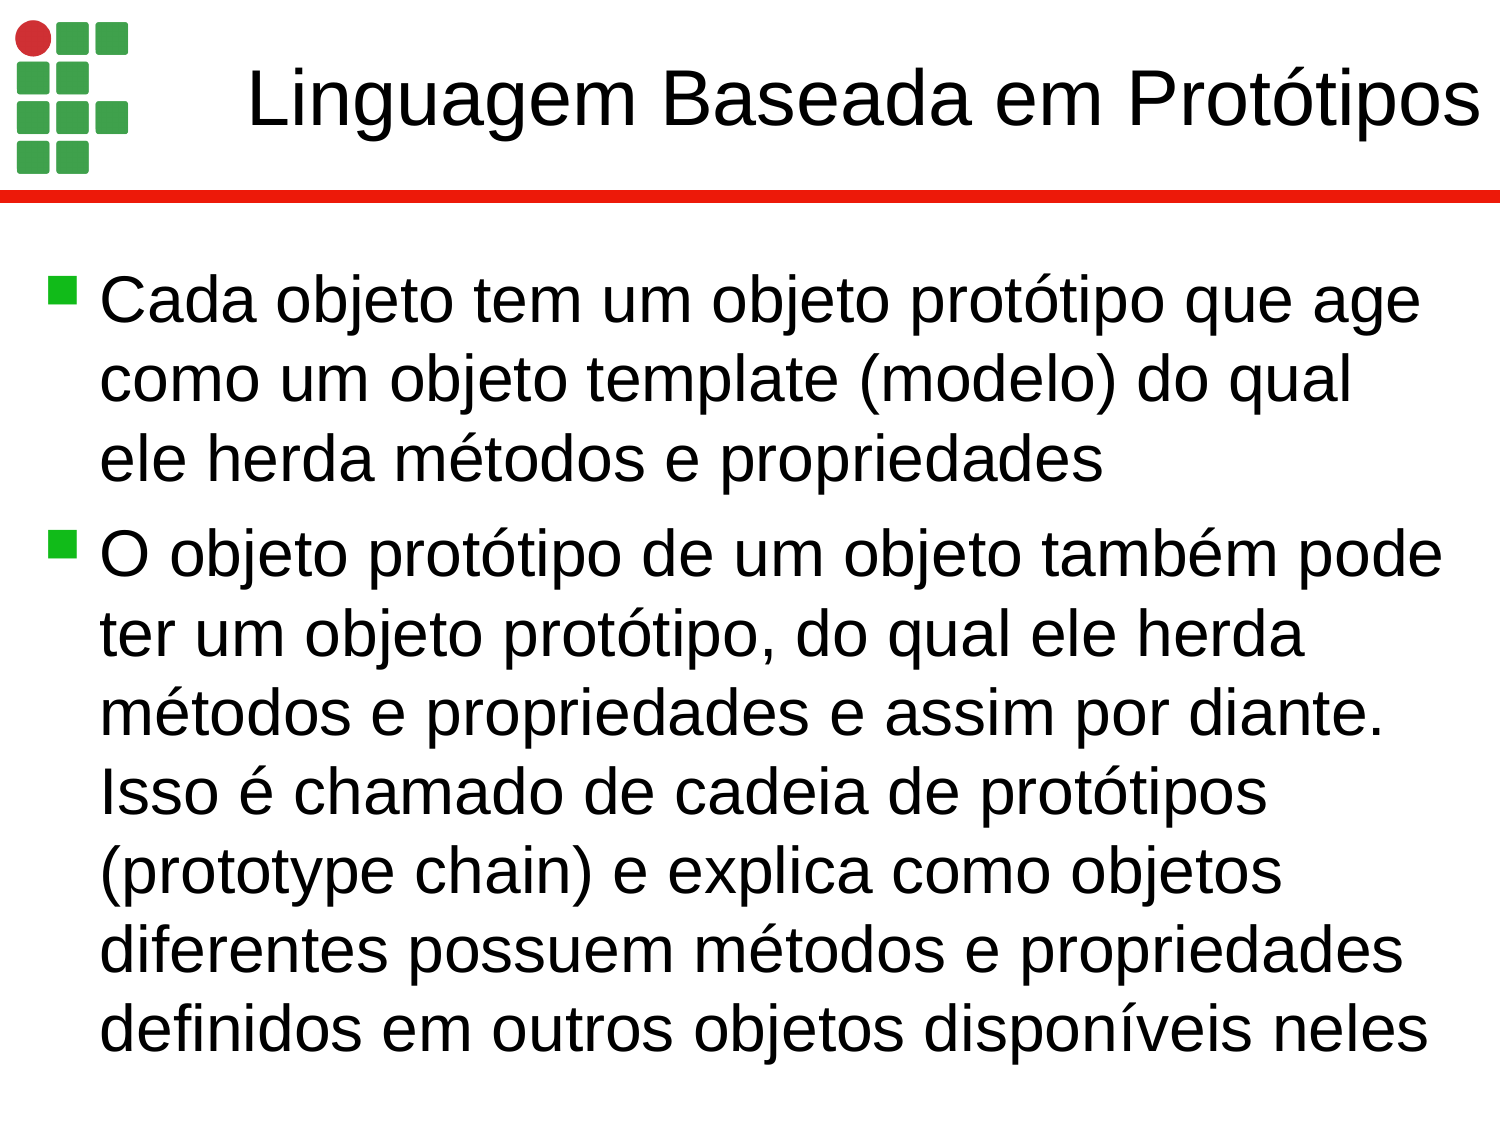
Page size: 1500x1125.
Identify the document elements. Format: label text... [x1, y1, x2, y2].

picture [14, 16, 130, 178]
title Linguagem Baseada em Protótipos [230, 0, 1500, 202]
list Cada objeto tem um objeto protótipo que age como um objeto template (modelo) do qual ele herda métodos e propriedades O objeto protótipo de um objeto também pode ter um objeto protótipo, do qual ele herda métodos e propriedades e assim por diante. Isso é chamado de cadeia de protótipos (prototype chain) e explica como objetos diferentes possuem métodos e propriedades definidos em outros objetos disponíveis neles [29, 207, 1471, 1087]
